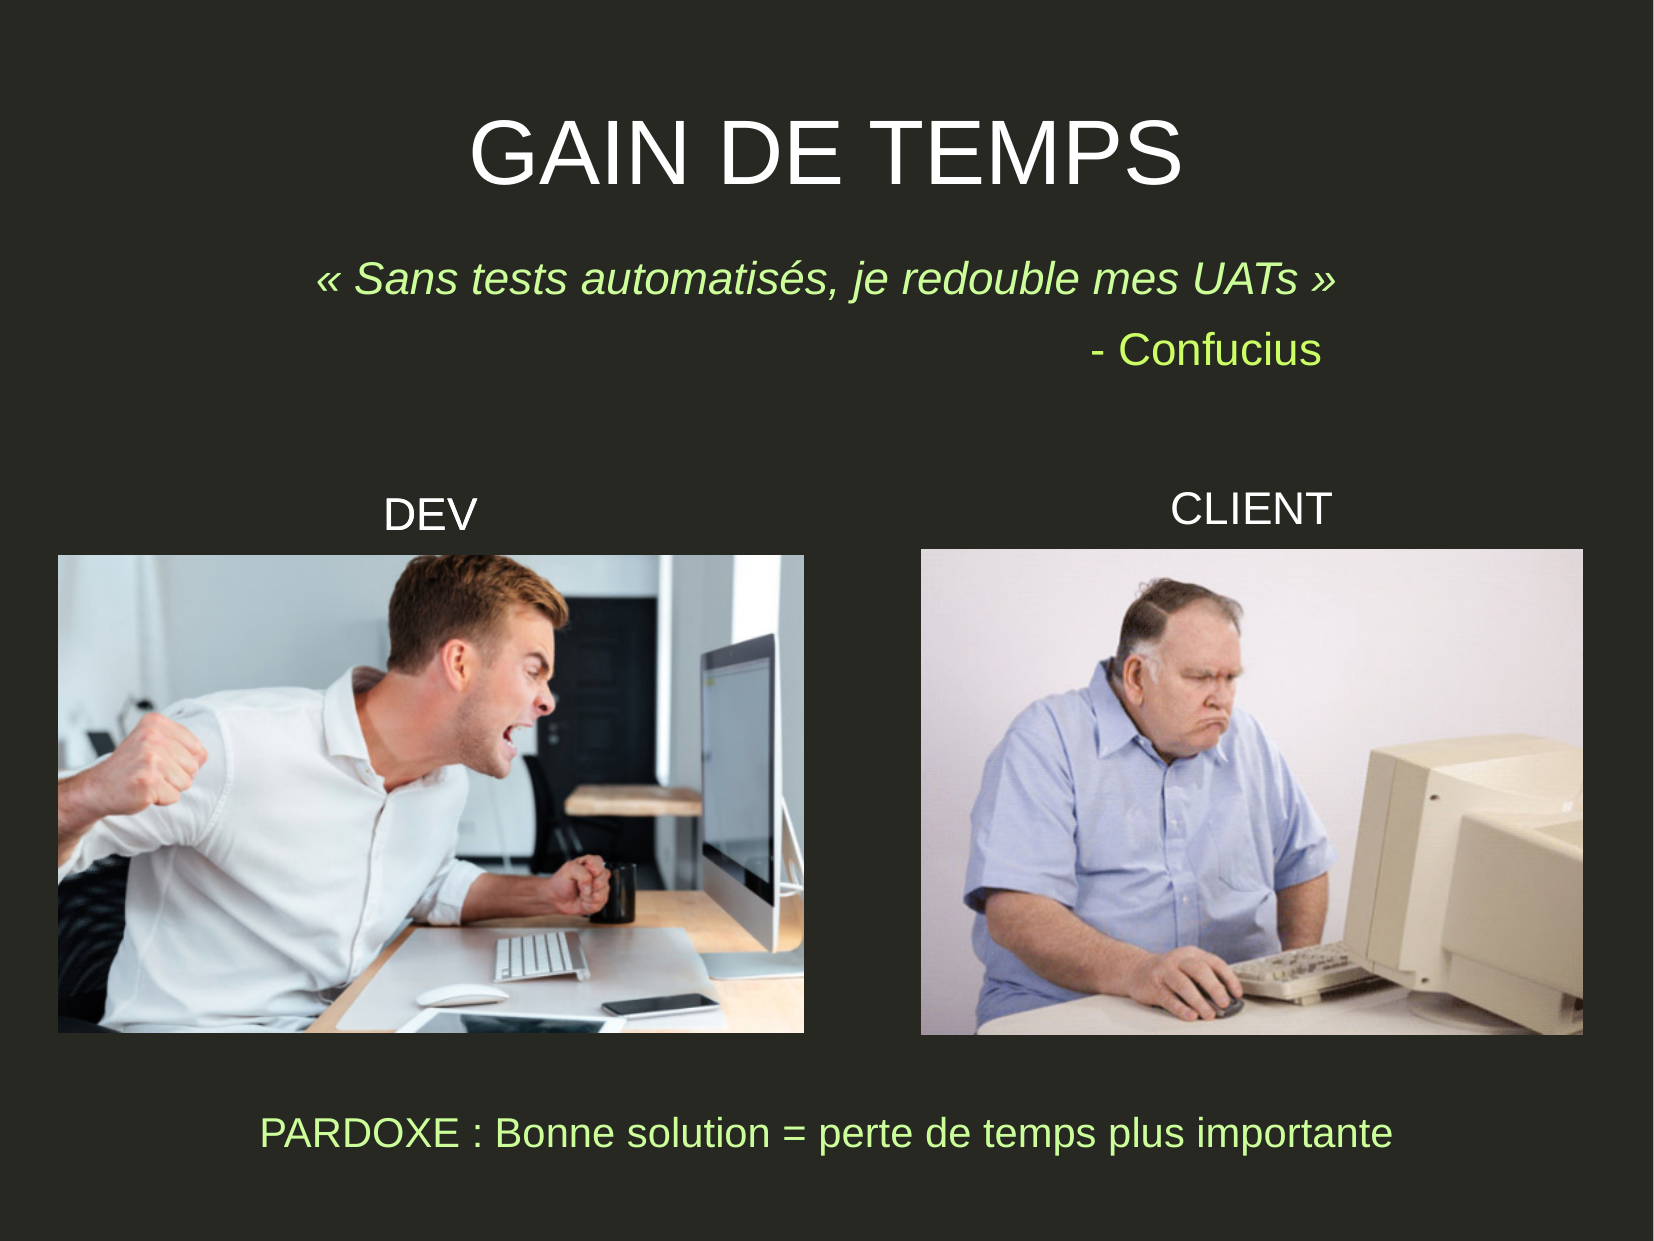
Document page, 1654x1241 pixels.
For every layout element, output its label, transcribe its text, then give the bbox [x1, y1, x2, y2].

picture [0, 0, 1654, 1241]
text_box « Sans tests automatisés, je redouble mes UATs » [82, 231, 1571, 325]
text_box - Confucius [88, 314, 1412, 384]
text_box PARDOXE : Bonne solution = perte de temps plus importante [82, 1086, 1571, 1180]
title GAIN DE TEMPS [82, 49, 1571, 231]
text_box DEV [58, 479, 804, 550]
text_box CLIENT [879, 473, 1625, 544]
